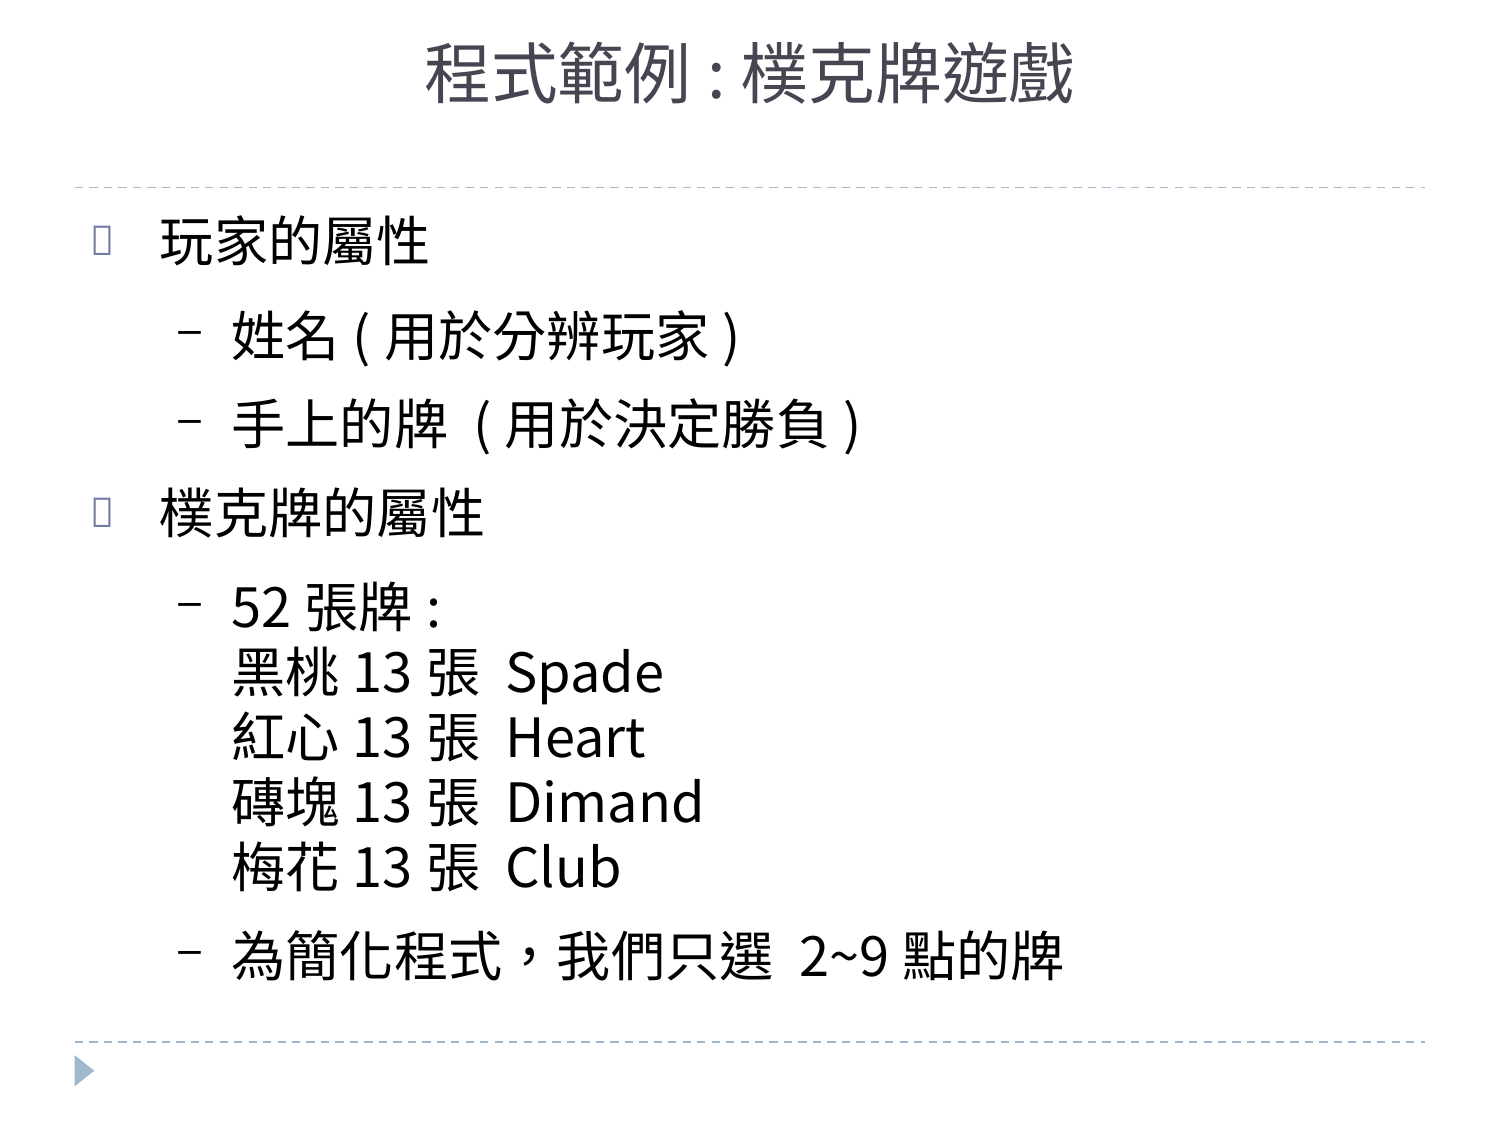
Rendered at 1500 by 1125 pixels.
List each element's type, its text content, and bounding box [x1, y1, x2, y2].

list 玩家的屬性 姓名(用於分辨玩家) 手上的牌 (用於決定勝負) 樸克牌的屬性 52張牌: 黑桃13張 Spade 紅心13張 Heart 磚塊13張 Dimand 梅花13張 Club 為簡化程式，我們只選 2~9點的牌 [75, 200, 1425, 1010]
title 程式範例:樸克牌遊戲 [75, 24, 1425, 188]
